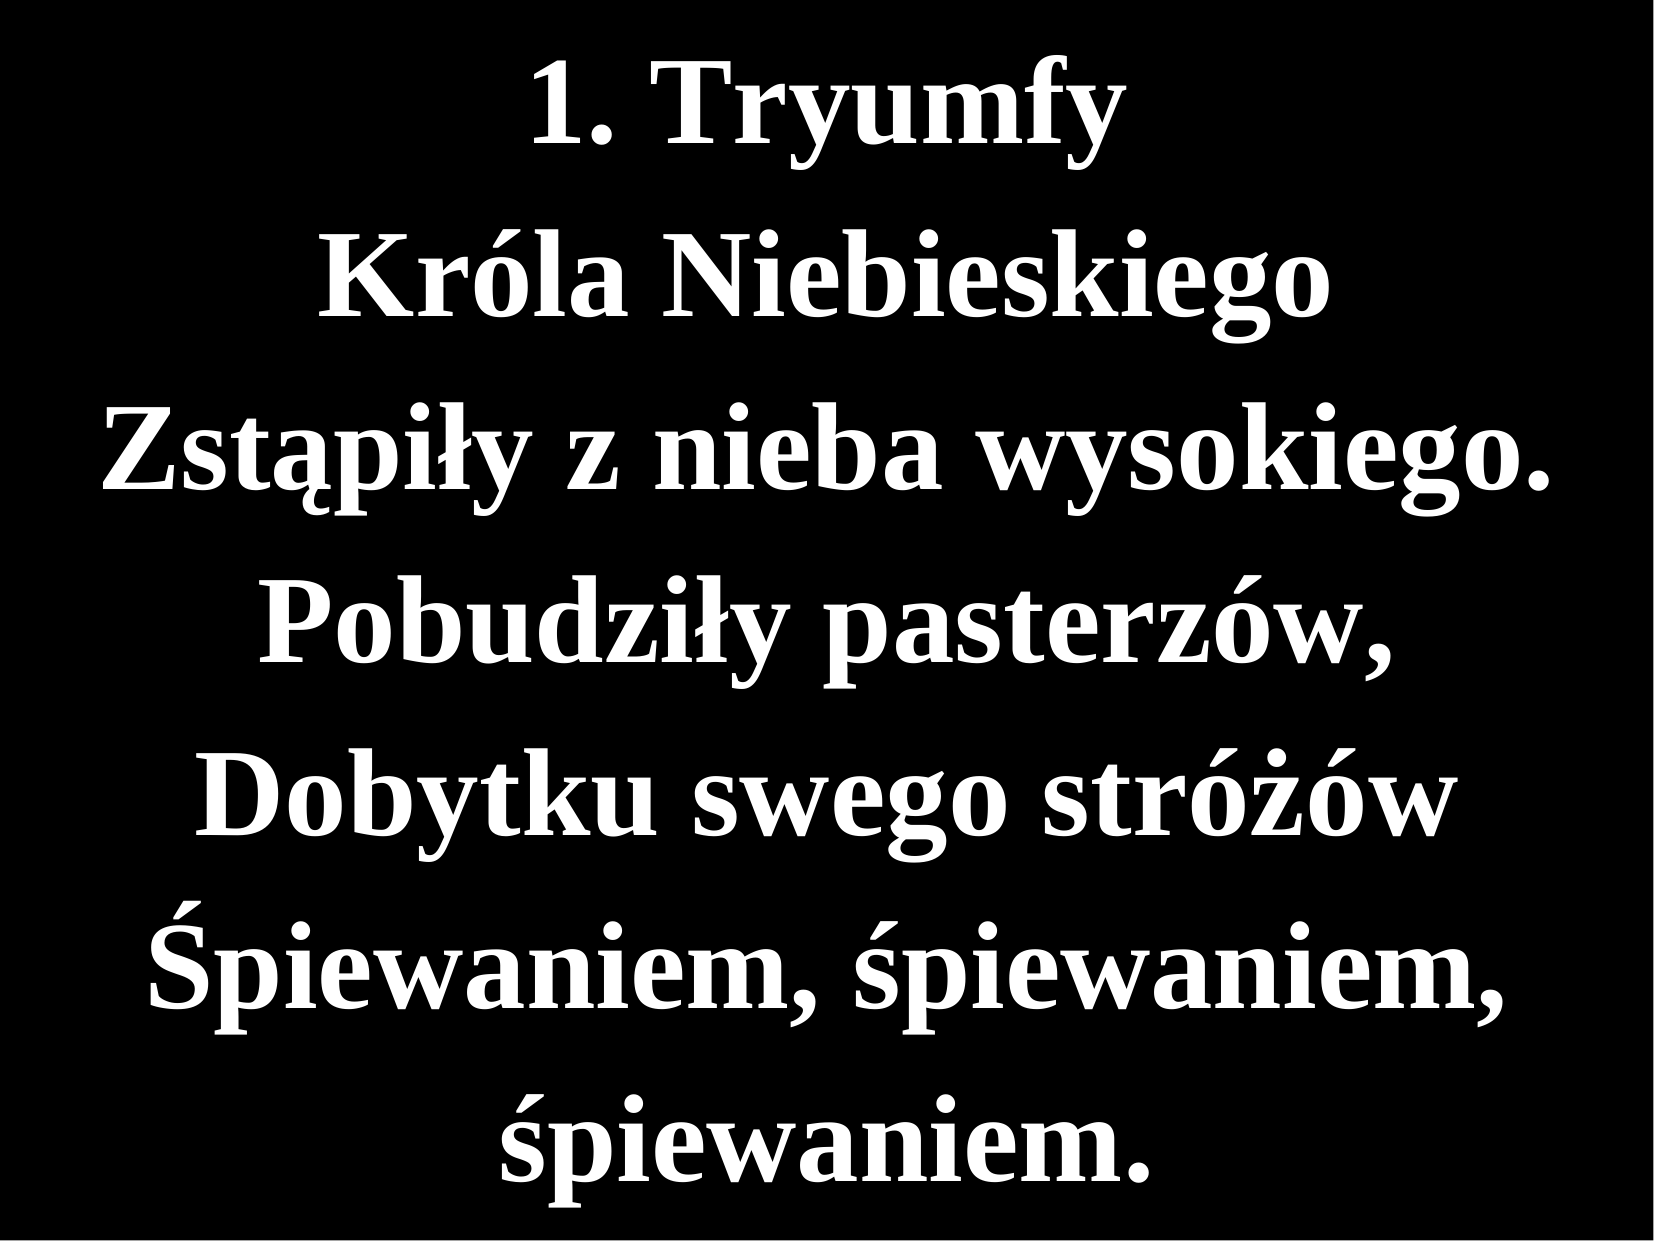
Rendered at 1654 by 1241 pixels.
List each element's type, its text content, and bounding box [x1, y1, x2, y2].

title 1. Tryumfy ppp Króla Niebieskiego ppp Zstąpiły z nieba wysokiego. ppp Pobudziły pasterzów, ppp Dobytku swego stróżów ppp Śpiewaniem, śpiewaniem, ppp śpiewaniem. [0, 0, 1654, 1241]
